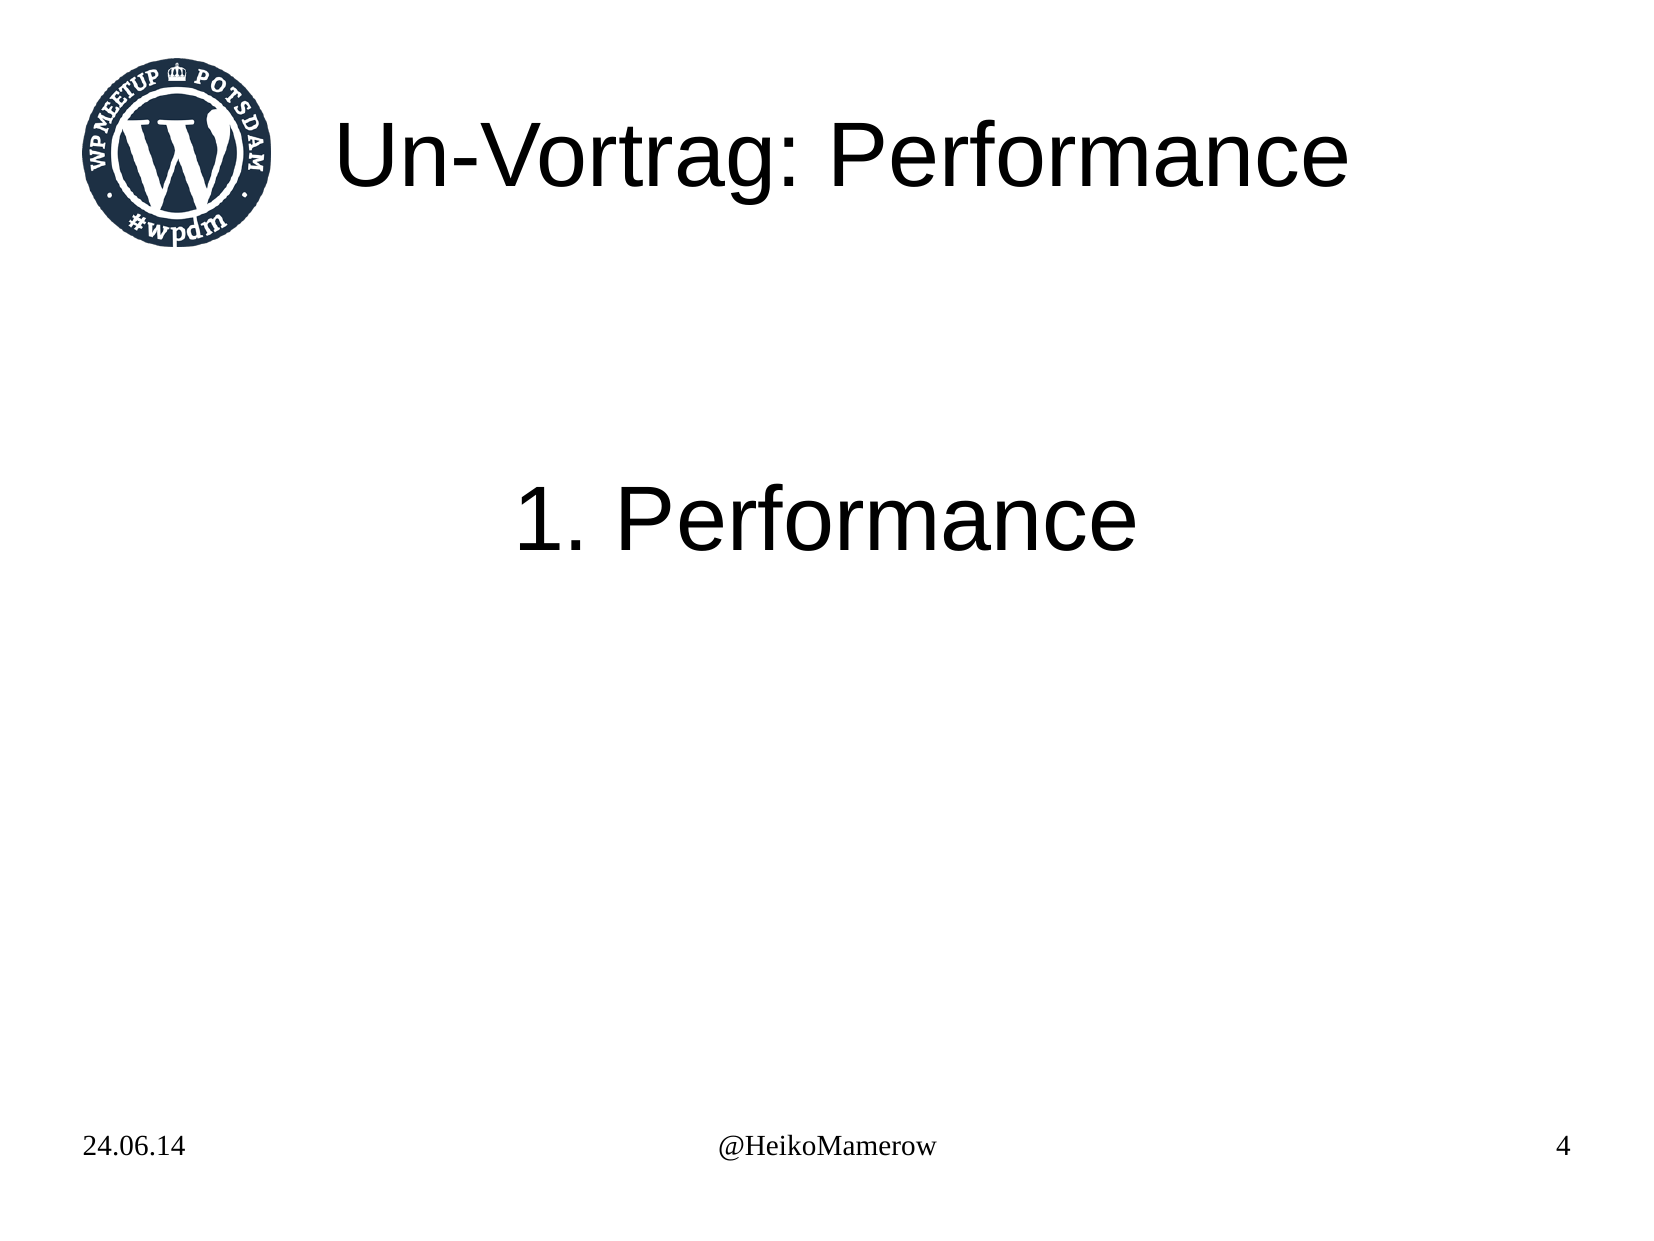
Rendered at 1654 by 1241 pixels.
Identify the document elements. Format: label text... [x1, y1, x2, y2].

picture [82, 58, 271, 247]
list 1. Performance [513, 467, 1141, 1173]
